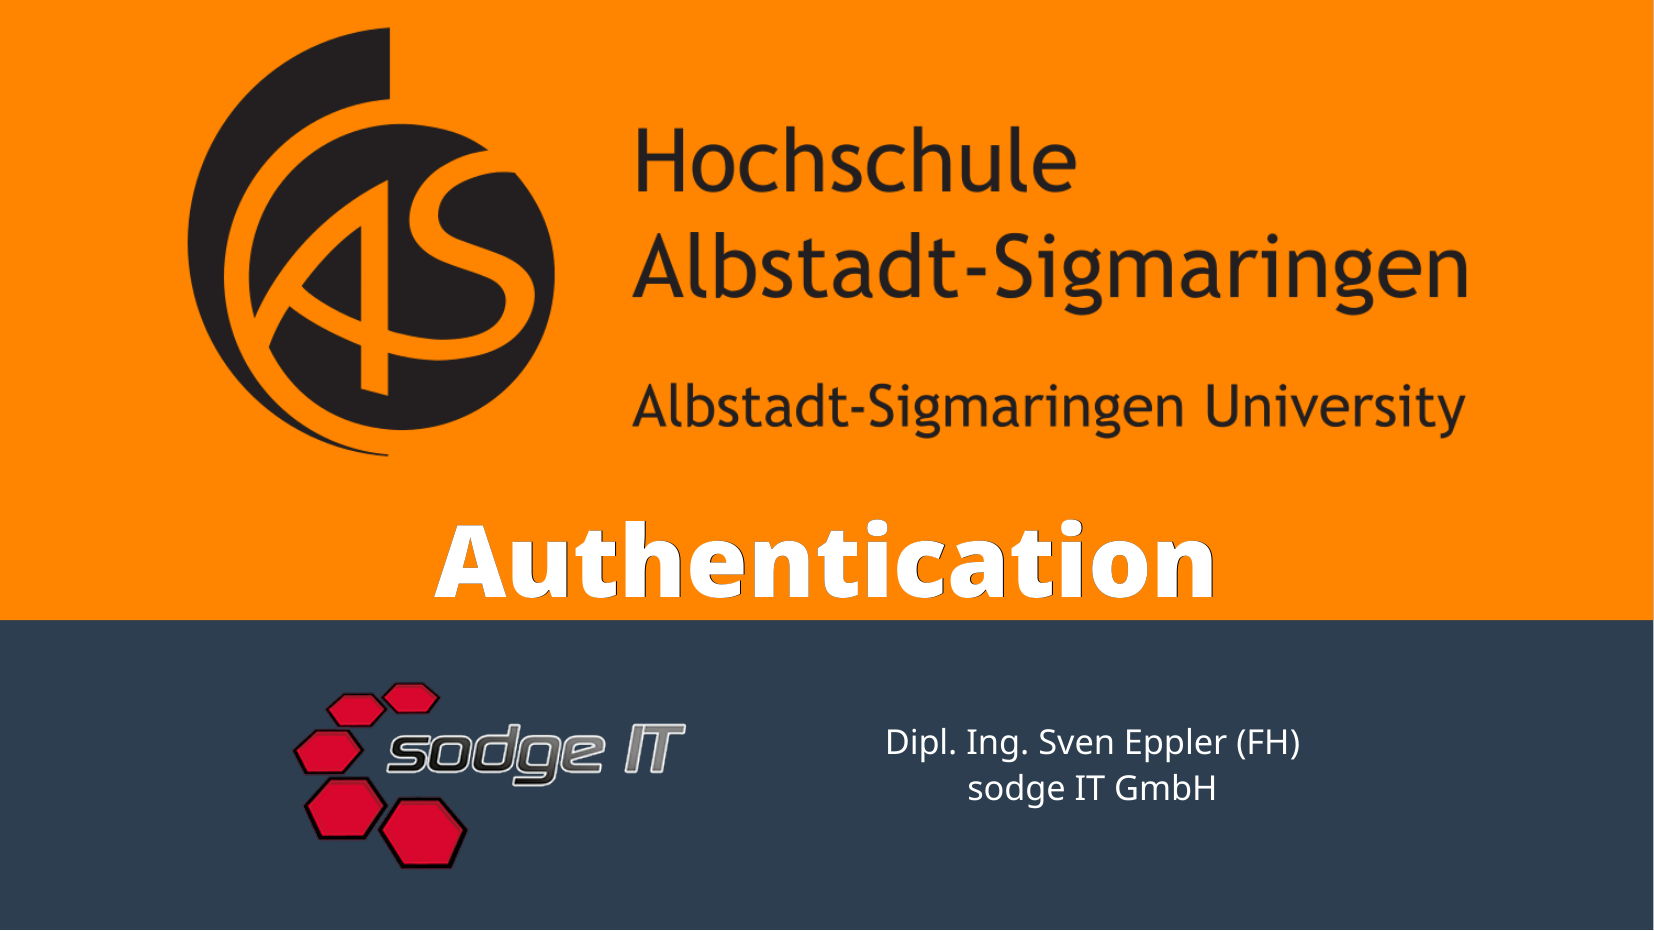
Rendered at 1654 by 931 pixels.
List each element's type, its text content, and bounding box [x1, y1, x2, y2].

picture [168, 11, 1486, 473]
picture [271, 677, 697, 875]
subtitle Dipl. Ing. Sven Eppler (FH) sodge IT GmbH [590, 642, 1595, 886]
title Authentication [59, 436, 1595, 612]
